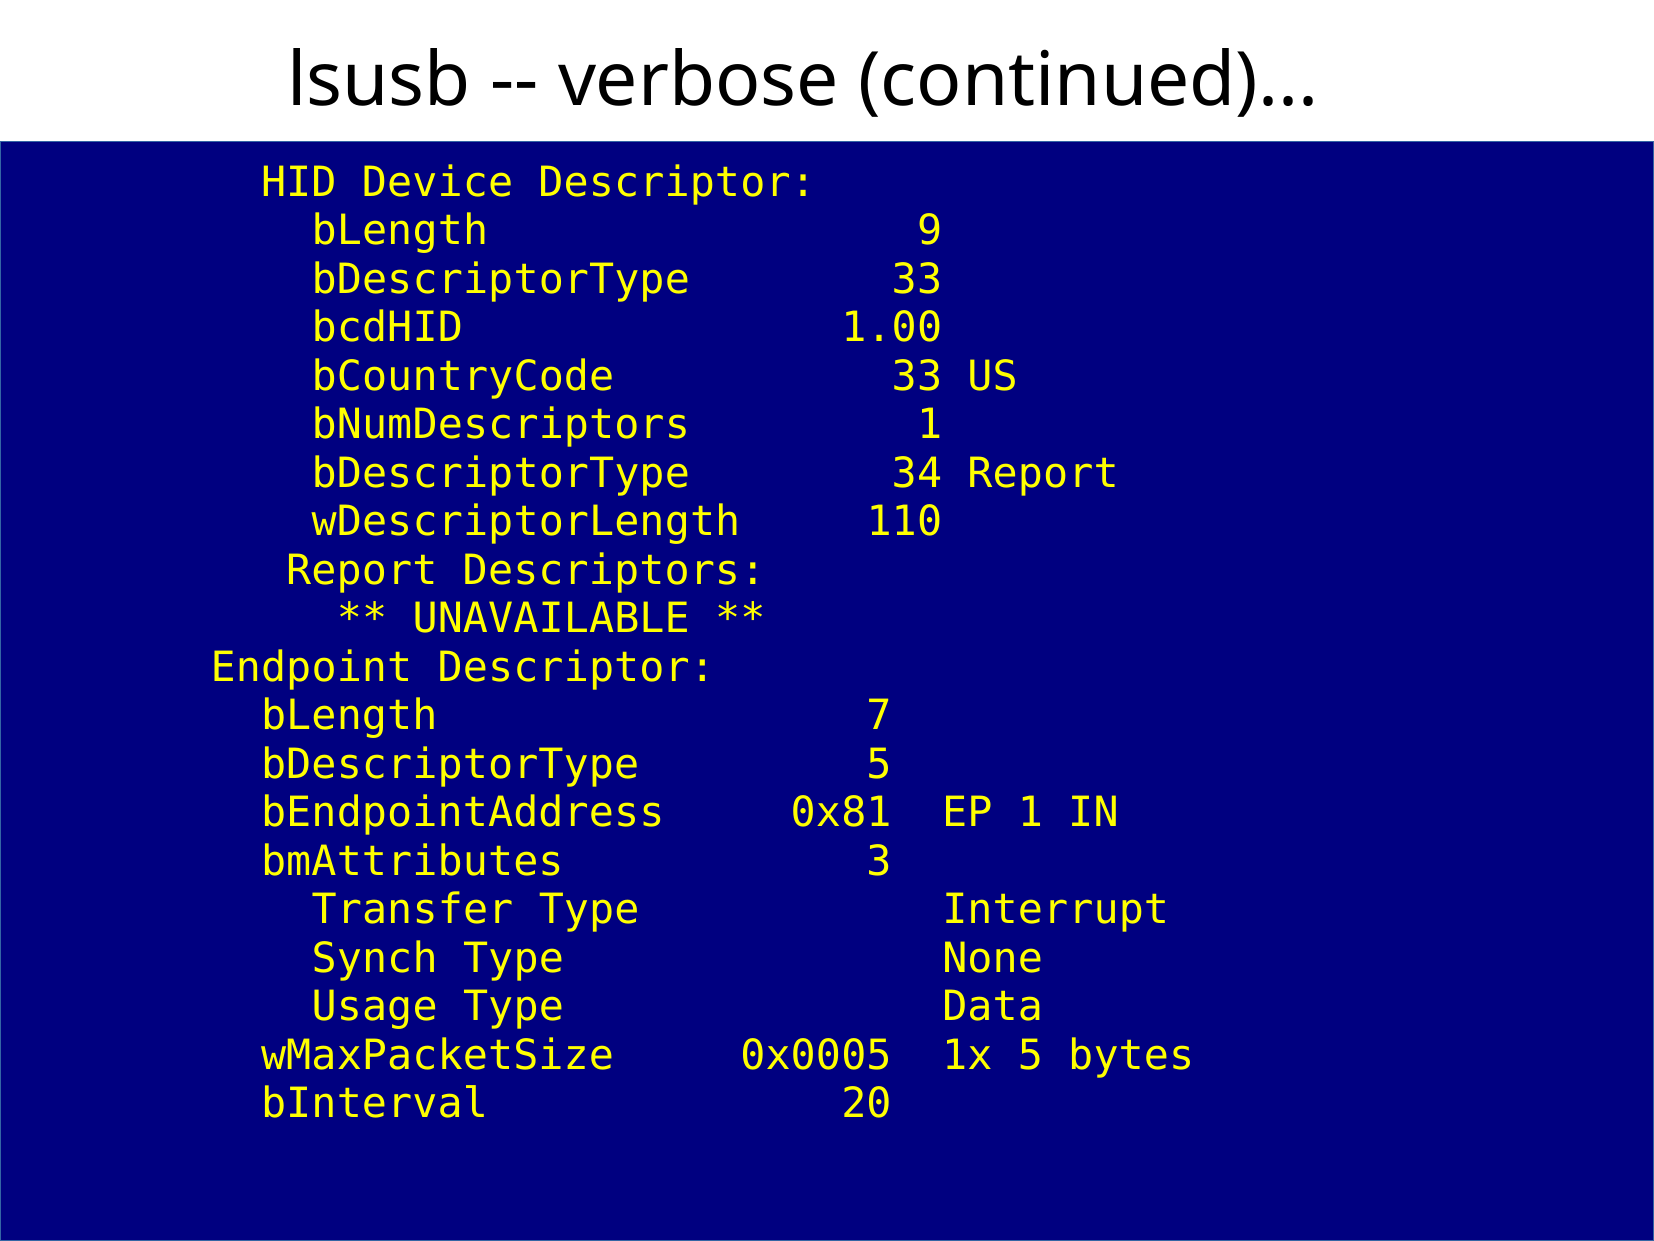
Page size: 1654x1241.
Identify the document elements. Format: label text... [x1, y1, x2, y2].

text_box HID Device Descriptor: bLength 9 bDescriptorType 33 bcdHID 1.00 bCountryCode 33 US bNumDescriptors 1 bDescriptorType 34 Report wDescriptorLength 110 Report Descriptors: ** UNAVAILABLE ** Endpoint Descriptor: bLength 7 bDescriptorType 5 bEndpointAddress 0x81 EP 1 IN bmAttributes 3 Transfer Type Interrupt Synch Type None Usage Type Data wMaxPacketSize 0x0005 1x 5 bytes bInterval 20 [0, 141, 1654, 1241]
title lsusb -- verbose (continued)... [59, 35, 1548, 118]
